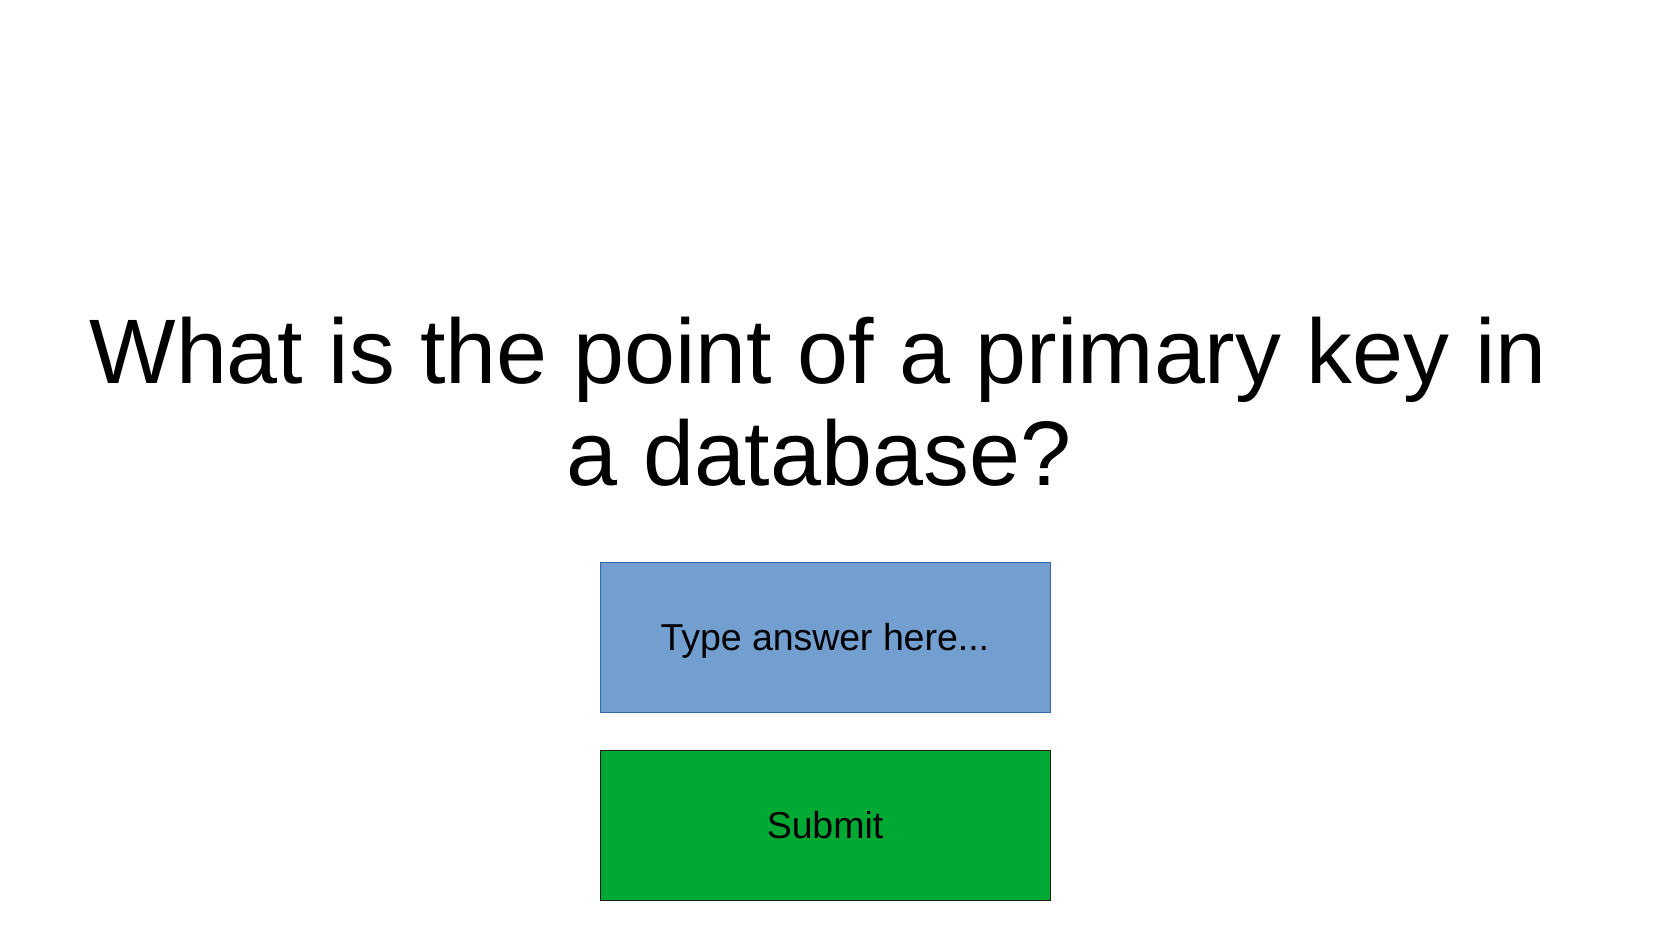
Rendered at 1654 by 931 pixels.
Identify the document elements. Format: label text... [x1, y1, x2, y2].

title What is the point of a primary key in a database? [75, 300, 1564, 506]
text_box Submit [600, 750, 1051, 901]
text_box Type answer here... [600, 562, 1051, 713]
